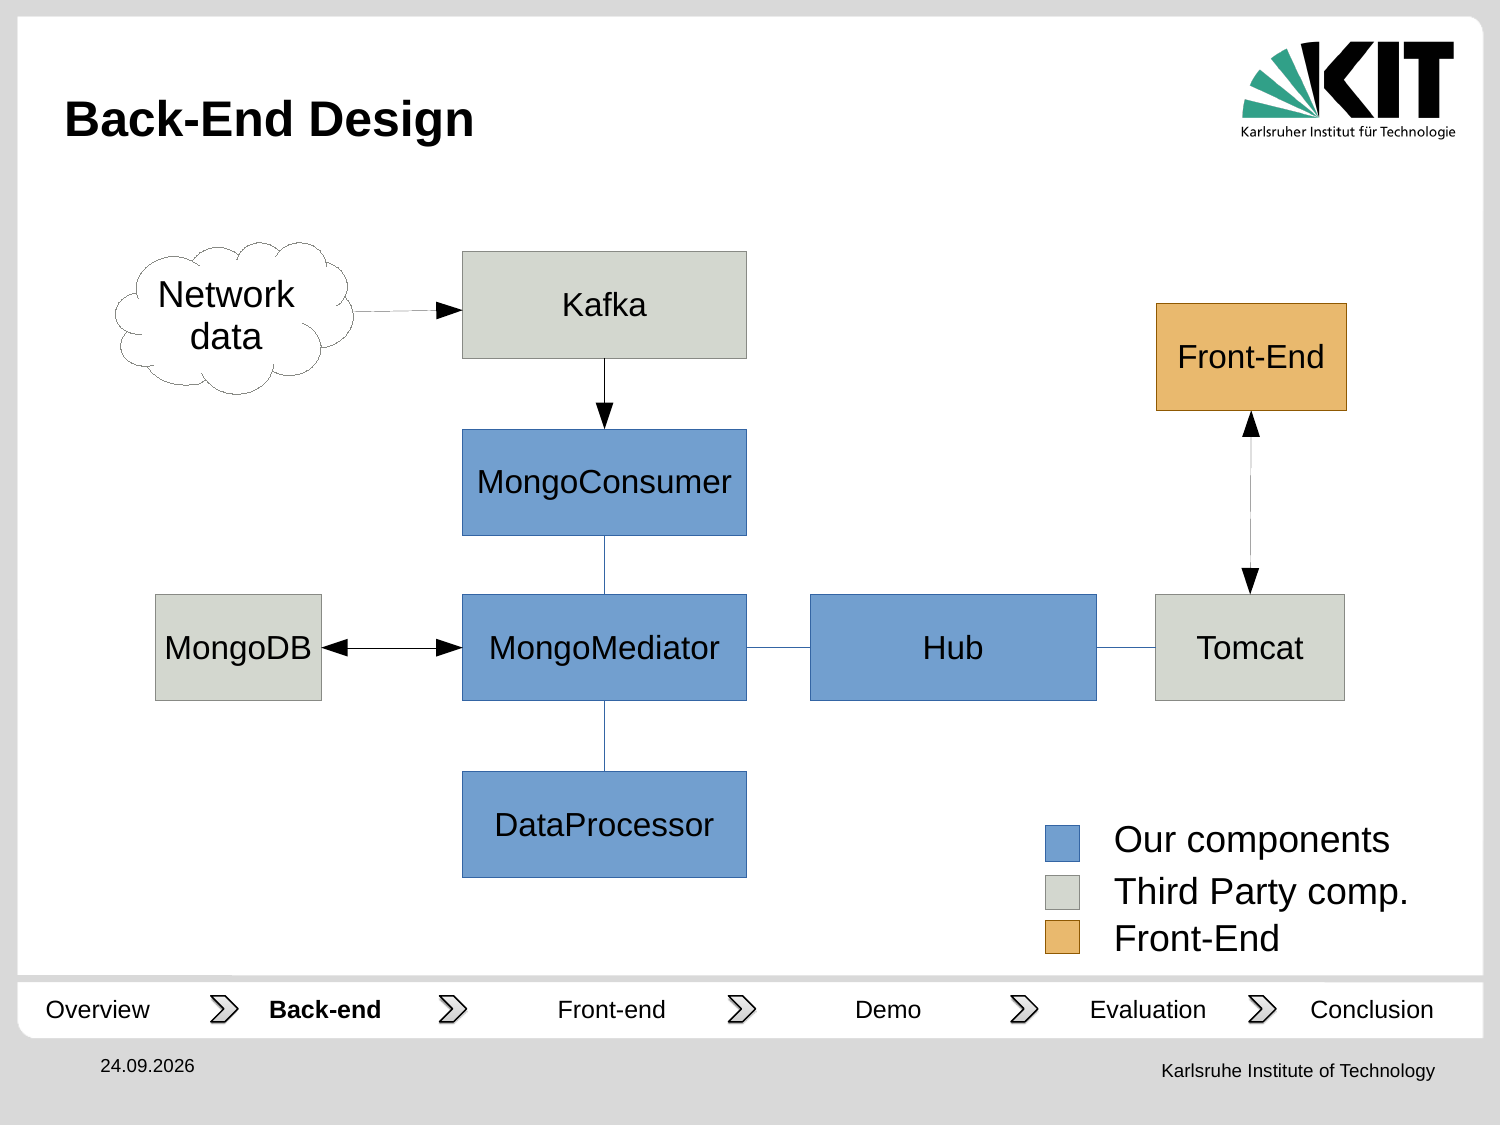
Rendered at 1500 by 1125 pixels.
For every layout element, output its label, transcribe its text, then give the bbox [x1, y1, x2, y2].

text_box 13.04.2019 [100, 1053, 272, 1113]
text_box Kafka [462, 251, 747, 359]
text_box MongoConsumer [462, 429, 747, 536]
text_box Demo [840, 986, 937, 1031]
text_box [439, 995, 467, 1022]
text_box [210, 995, 238, 1022]
text_box Evaluation [1075, 986, 1222, 1031]
text_box [1045, 920, 1080, 954]
text_box Front-End [1156, 303, 1347, 411]
text_box [1045, 825, 1080, 862]
text_box Hub [810, 594, 1097, 701]
picture [0, 0, 1500, 1125]
text_box MongoDB [155, 594, 322, 701]
text_box Third Party comp. [1099, 863, 1425, 920]
text_box [1248, 995, 1277, 1022]
text_box [1010, 995, 1038, 1022]
text_box DataProcessor [462, 771, 747, 878]
text_box Tomcat [1155, 594, 1345, 701]
text_box [1045, 875, 1080, 910]
text_box Network data [115, 242, 354, 395]
text_box MongoMediator [462, 594, 747, 701]
title Back-End Design [64, 54, 1198, 147]
text_box [728, 995, 756, 1022]
text_box Overview [30, 986, 194, 1031]
text_box Front-end [542, 986, 682, 1031]
text_box Back-end [254, 986, 418, 1031]
text_box Our components [1099, 810, 1406, 863]
text_box Conclusion [1295, 986, 1500, 1031]
text_box Front-End [1099, 910, 1296, 967]
